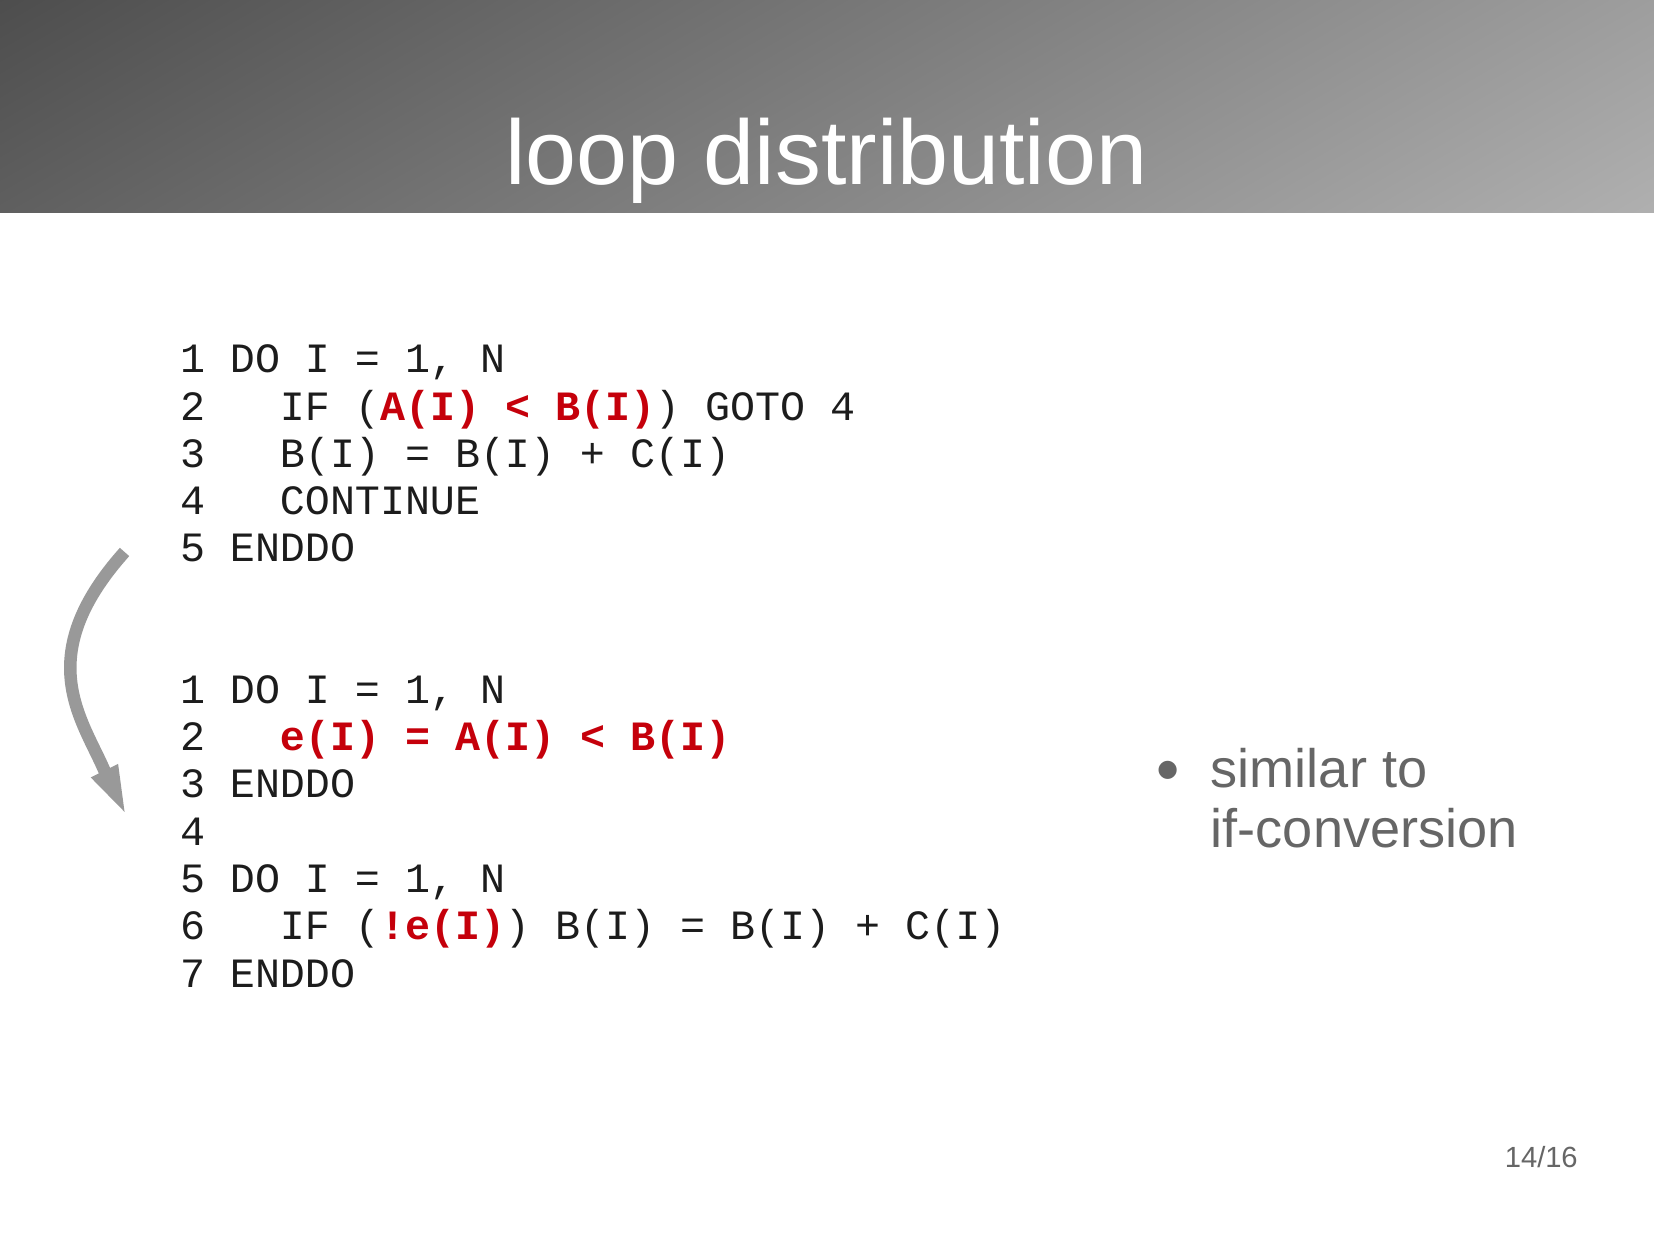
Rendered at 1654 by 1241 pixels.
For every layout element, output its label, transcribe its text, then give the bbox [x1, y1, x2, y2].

text_box <číslo>/16 [1346, 1133, 1654, 1182]
title loop distribution [82, 49, 1571, 257]
text_box 1 DO I = 1, N 2 IF (A(I) < B(I)) GOTO 4 3 B(I) = B(I) + C(I) 4 CONTINUE 5 ENDDO 1 DO I = 1, N 2 e(I) = A(I) < B(I) 3 ENDDO 4 5 DO I = 1, N 6 IF (!e(I)) B(I) = B(I) + C(I) 7 ENDDO [165, 330, 1571, 1193]
text_box [0, 0, 1654, 213]
